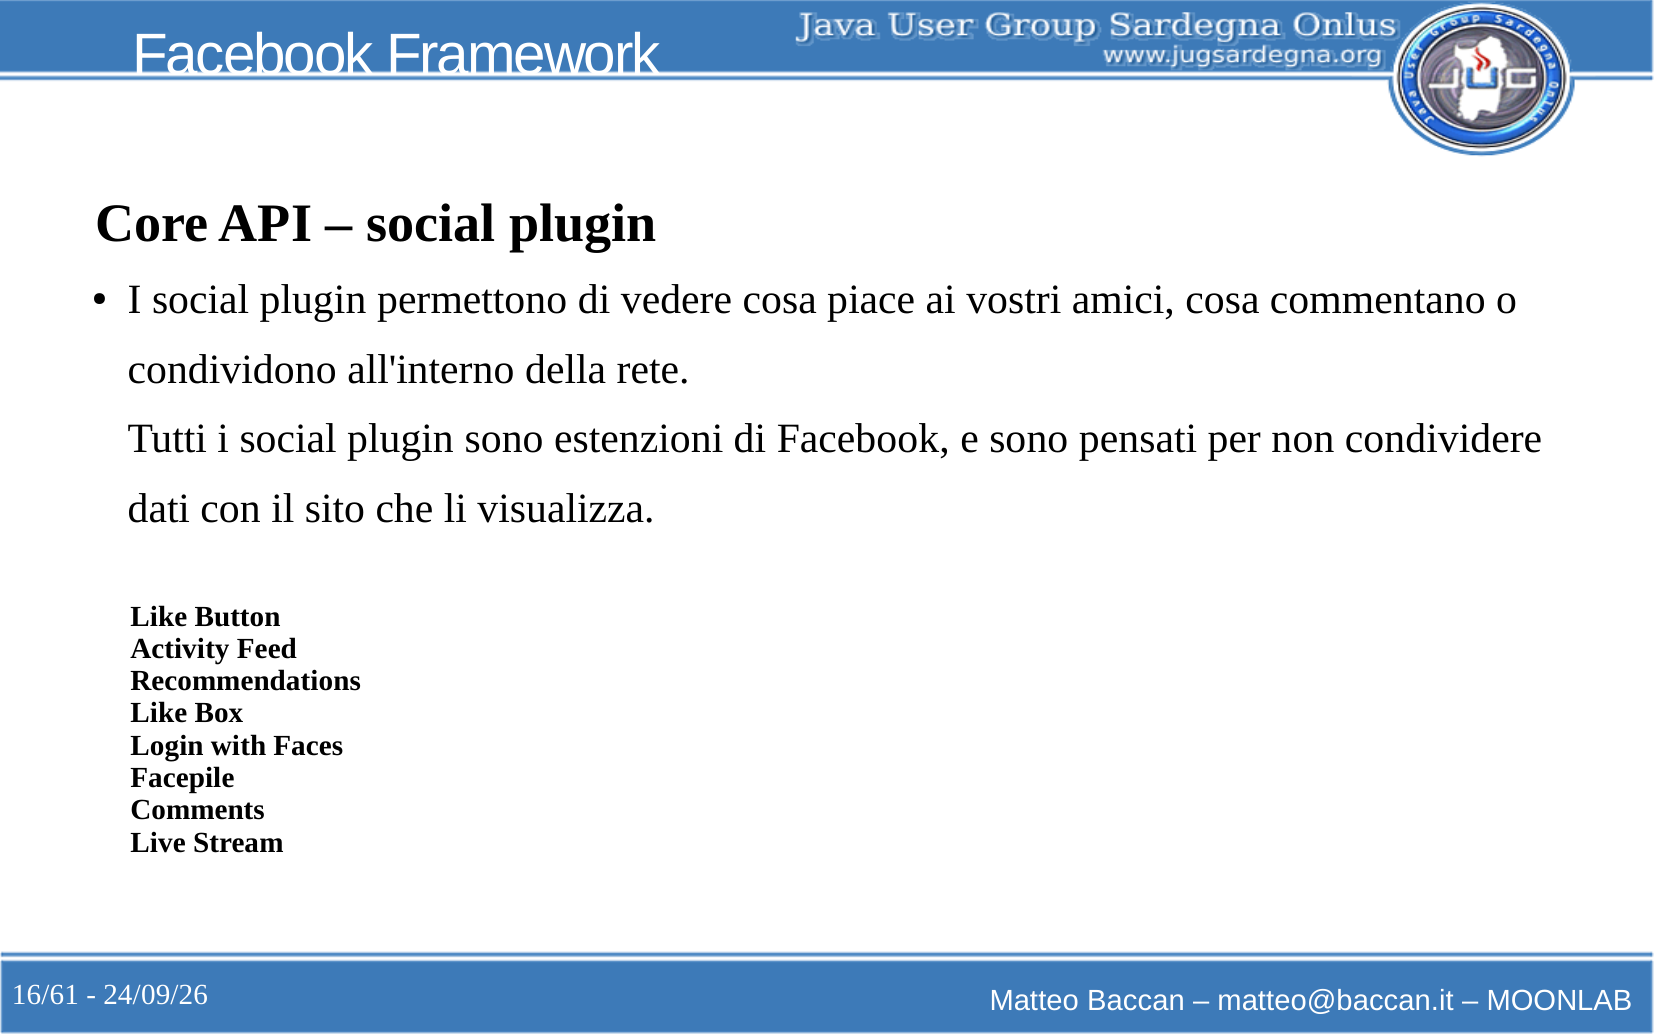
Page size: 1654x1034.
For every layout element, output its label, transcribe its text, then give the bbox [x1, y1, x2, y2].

picture [0, 0, 1654, 1034]
title Facebook Framework [132, 5, 1609, 103]
text_box Core API – social plugin I social plugin permettono di vedere cosa piace ai vostri amici, cosa commentano o condividono all'interno della rete. Tutti i social plugin sono estenzioni di Facebook, e sono pensati per non condividere dati con il sito che li visualizza. Like Button Activity Feed Recommendations Like Box Login with Faces Facepile Comments Live Stream [6, 156, 1649, 852]
